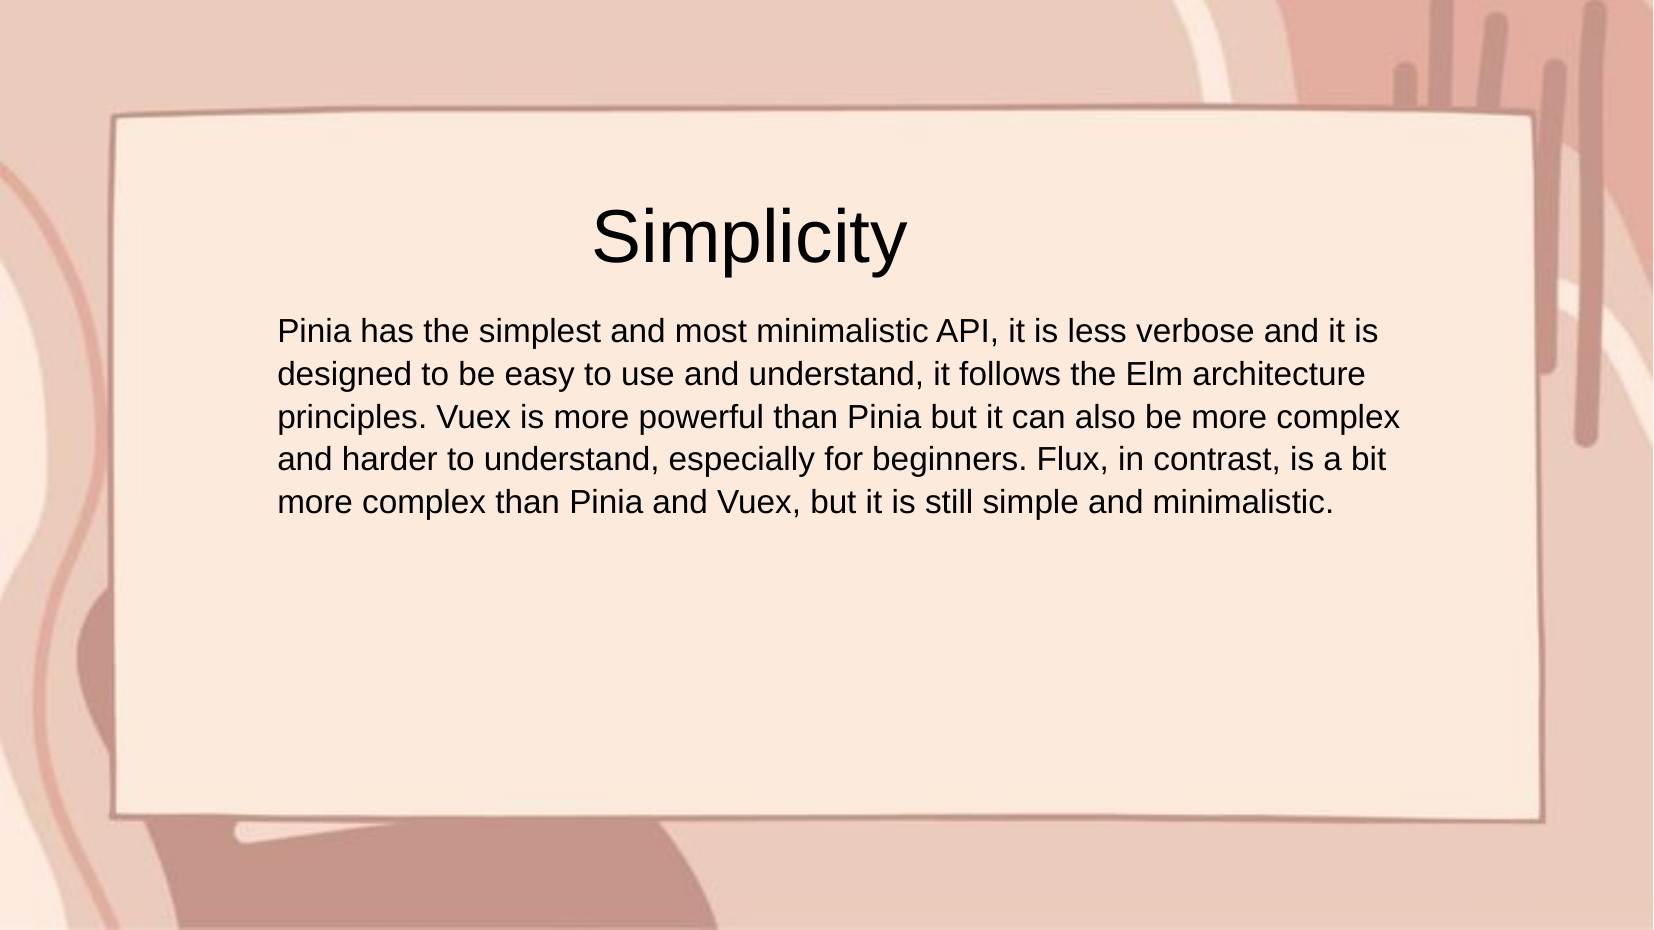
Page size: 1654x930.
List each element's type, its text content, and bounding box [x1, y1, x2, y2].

text_box Simplicity [412, 187, 1088, 287]
picture [0, 0, 1654, 930]
text_box Pinia has the simplest and most minimalistic API, it is less verbose and it is designed to be easy to use and understand, it follows the Elm architecture principles. Vuex is more powerful than Pinia but it can also be more complex and harder to understand, especially for beginners. Flux, in contrast, is a bit more complex than Pinia and Vuex, but it is still simple and minimalistic. [262, 300, 1426, 528]
